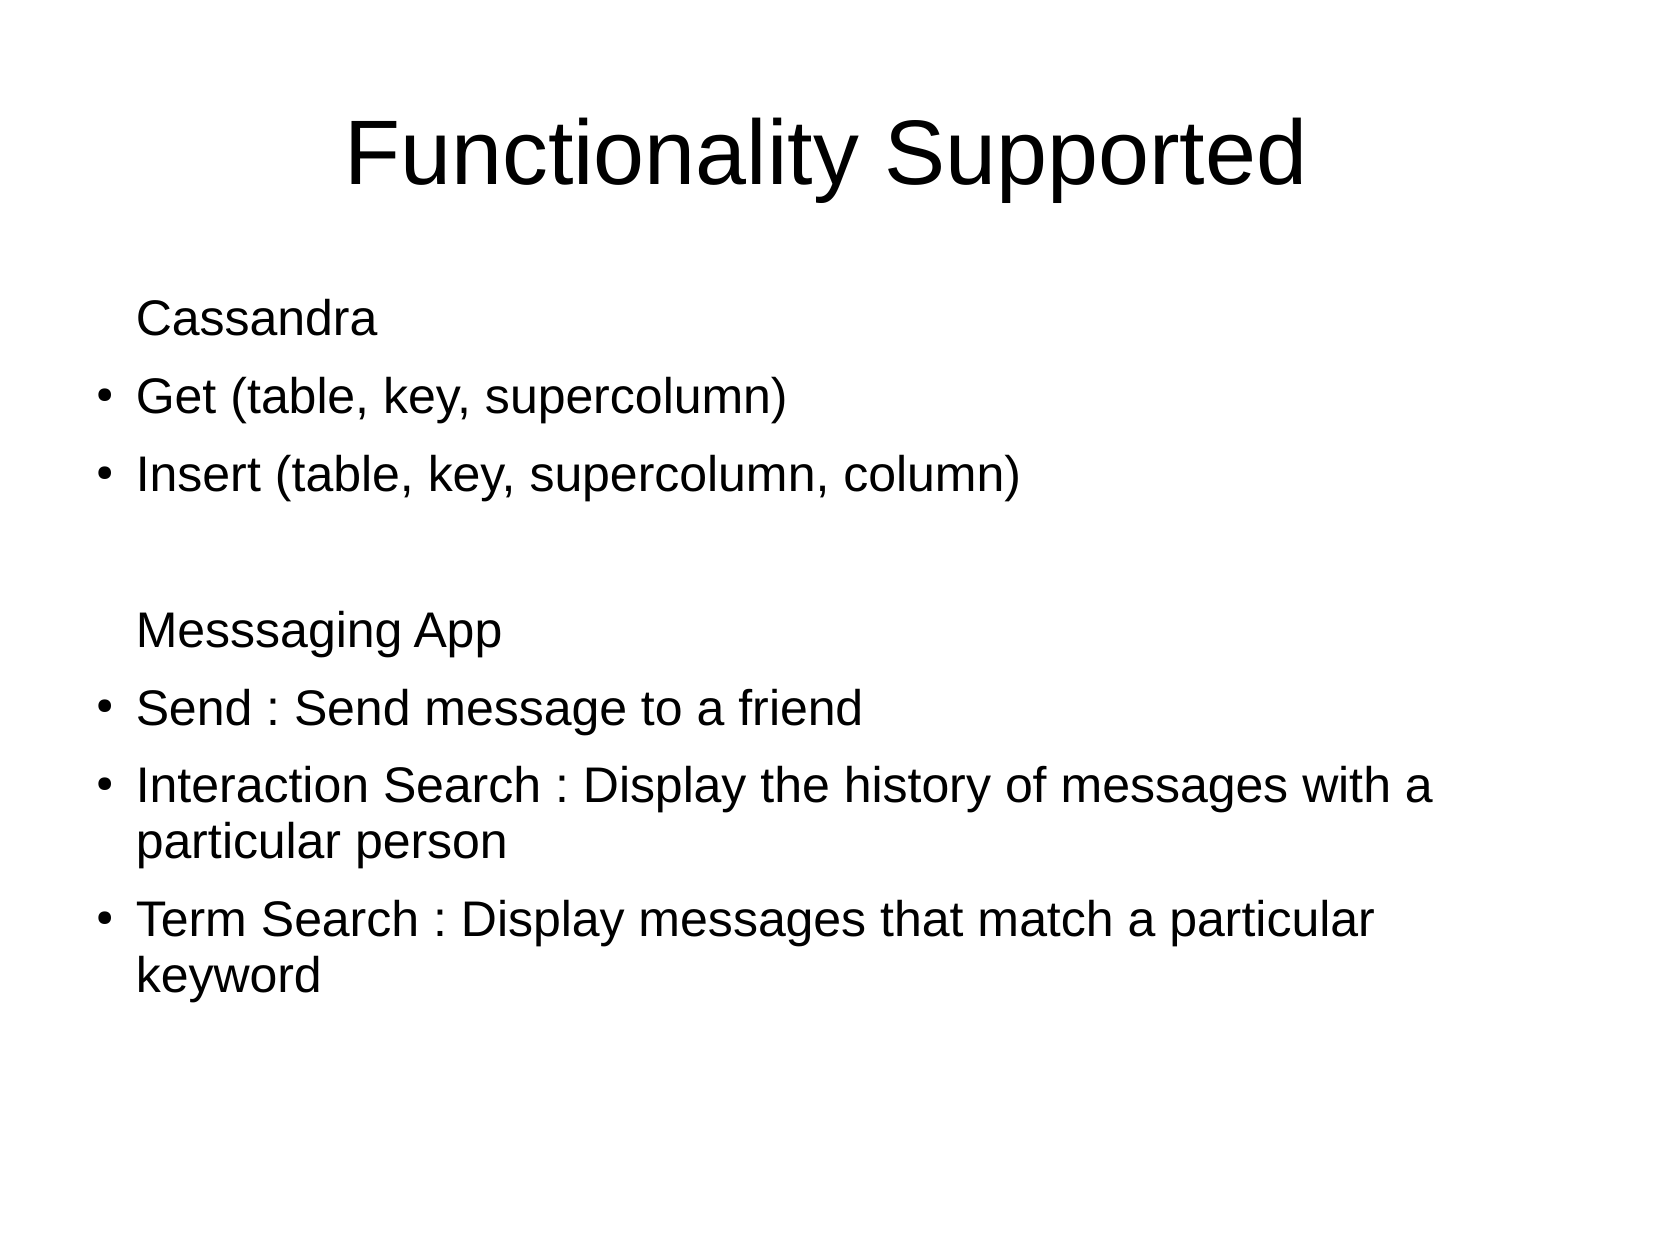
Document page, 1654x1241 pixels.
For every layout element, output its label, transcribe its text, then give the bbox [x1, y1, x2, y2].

title Functionality Supported [82, 49, 1571, 257]
list Cassandra Get (table, key, supercolumn) Insert (table, key, supercolumn, column) Messsaging App Send : Send message to a friend Interaction Search : Display the history of messages with a particular person Term Search : Display messages that match a particular keyword [82, 290, 1571, 1010]
